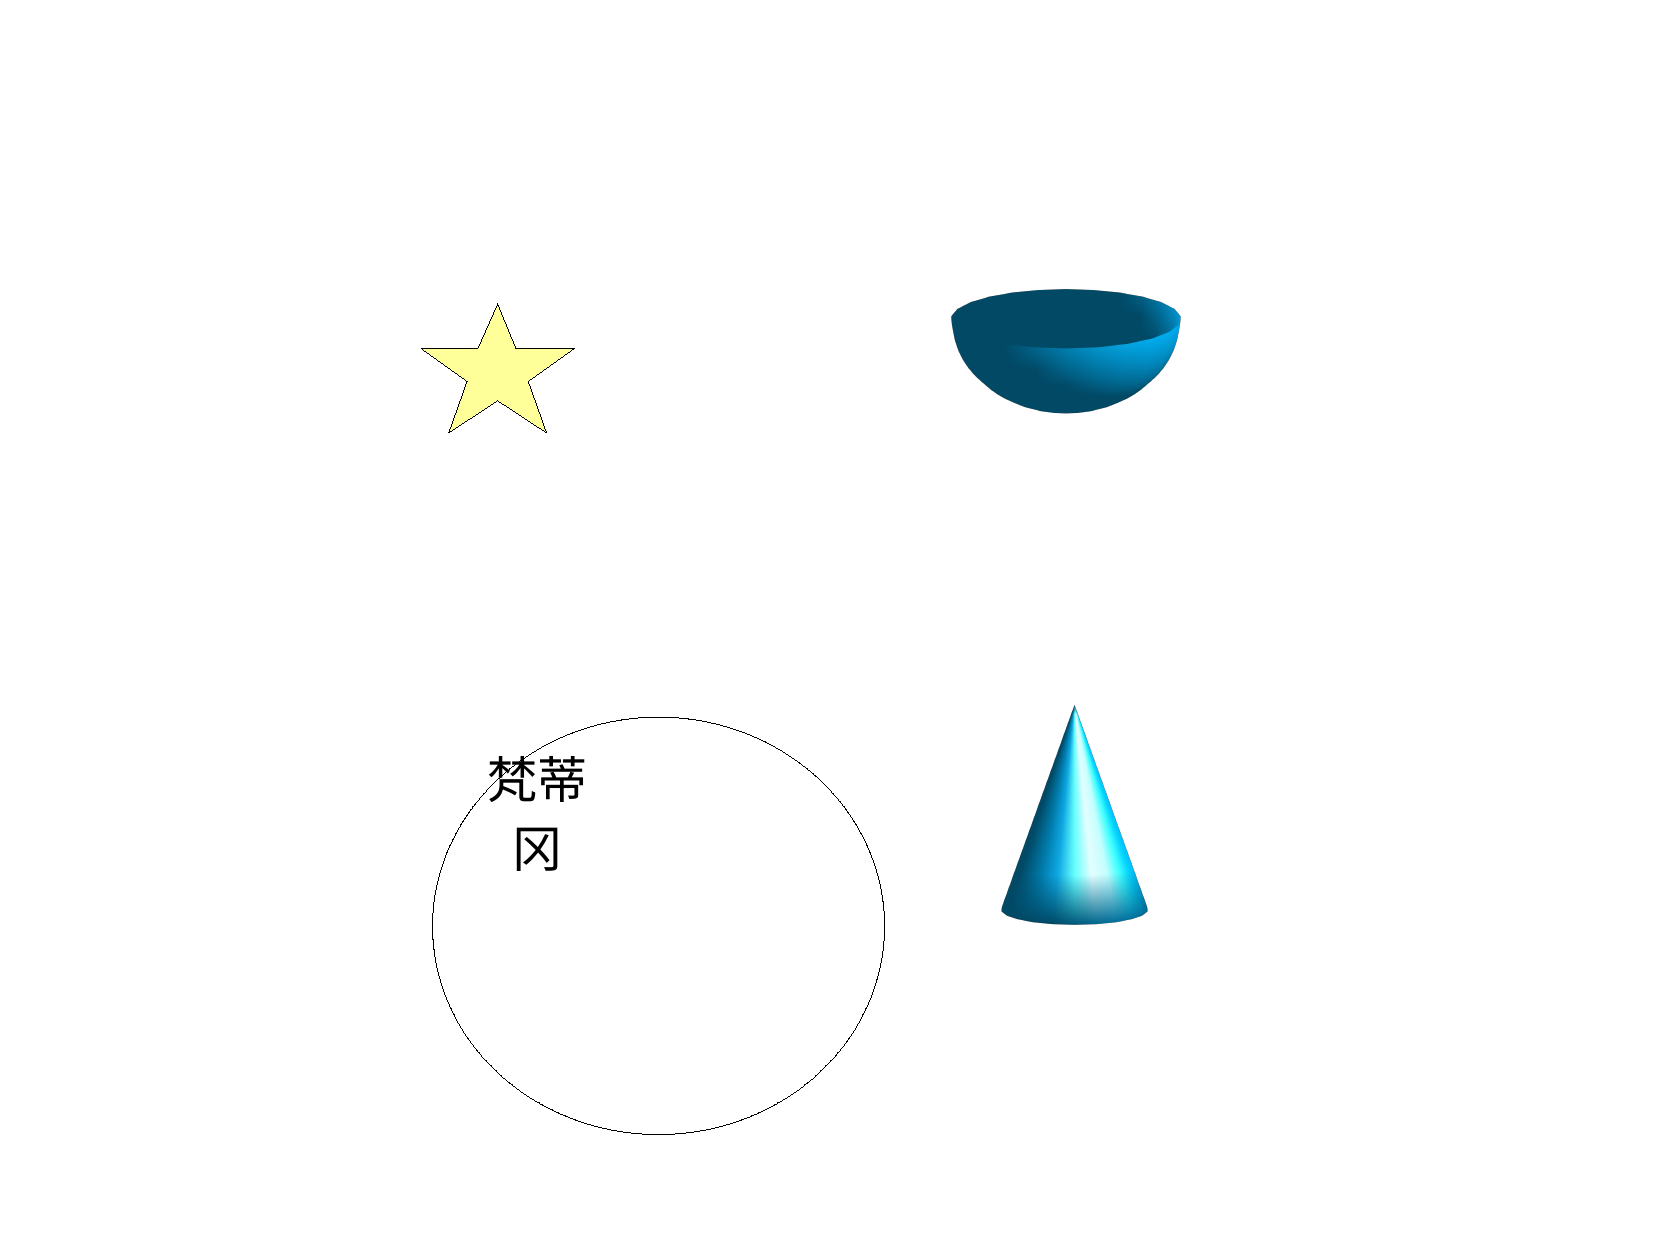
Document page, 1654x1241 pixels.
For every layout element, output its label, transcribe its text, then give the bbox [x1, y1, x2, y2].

text_box 梵蒂冈 [432, 717, 885, 1135]
text_box [421, 303, 575, 433]
